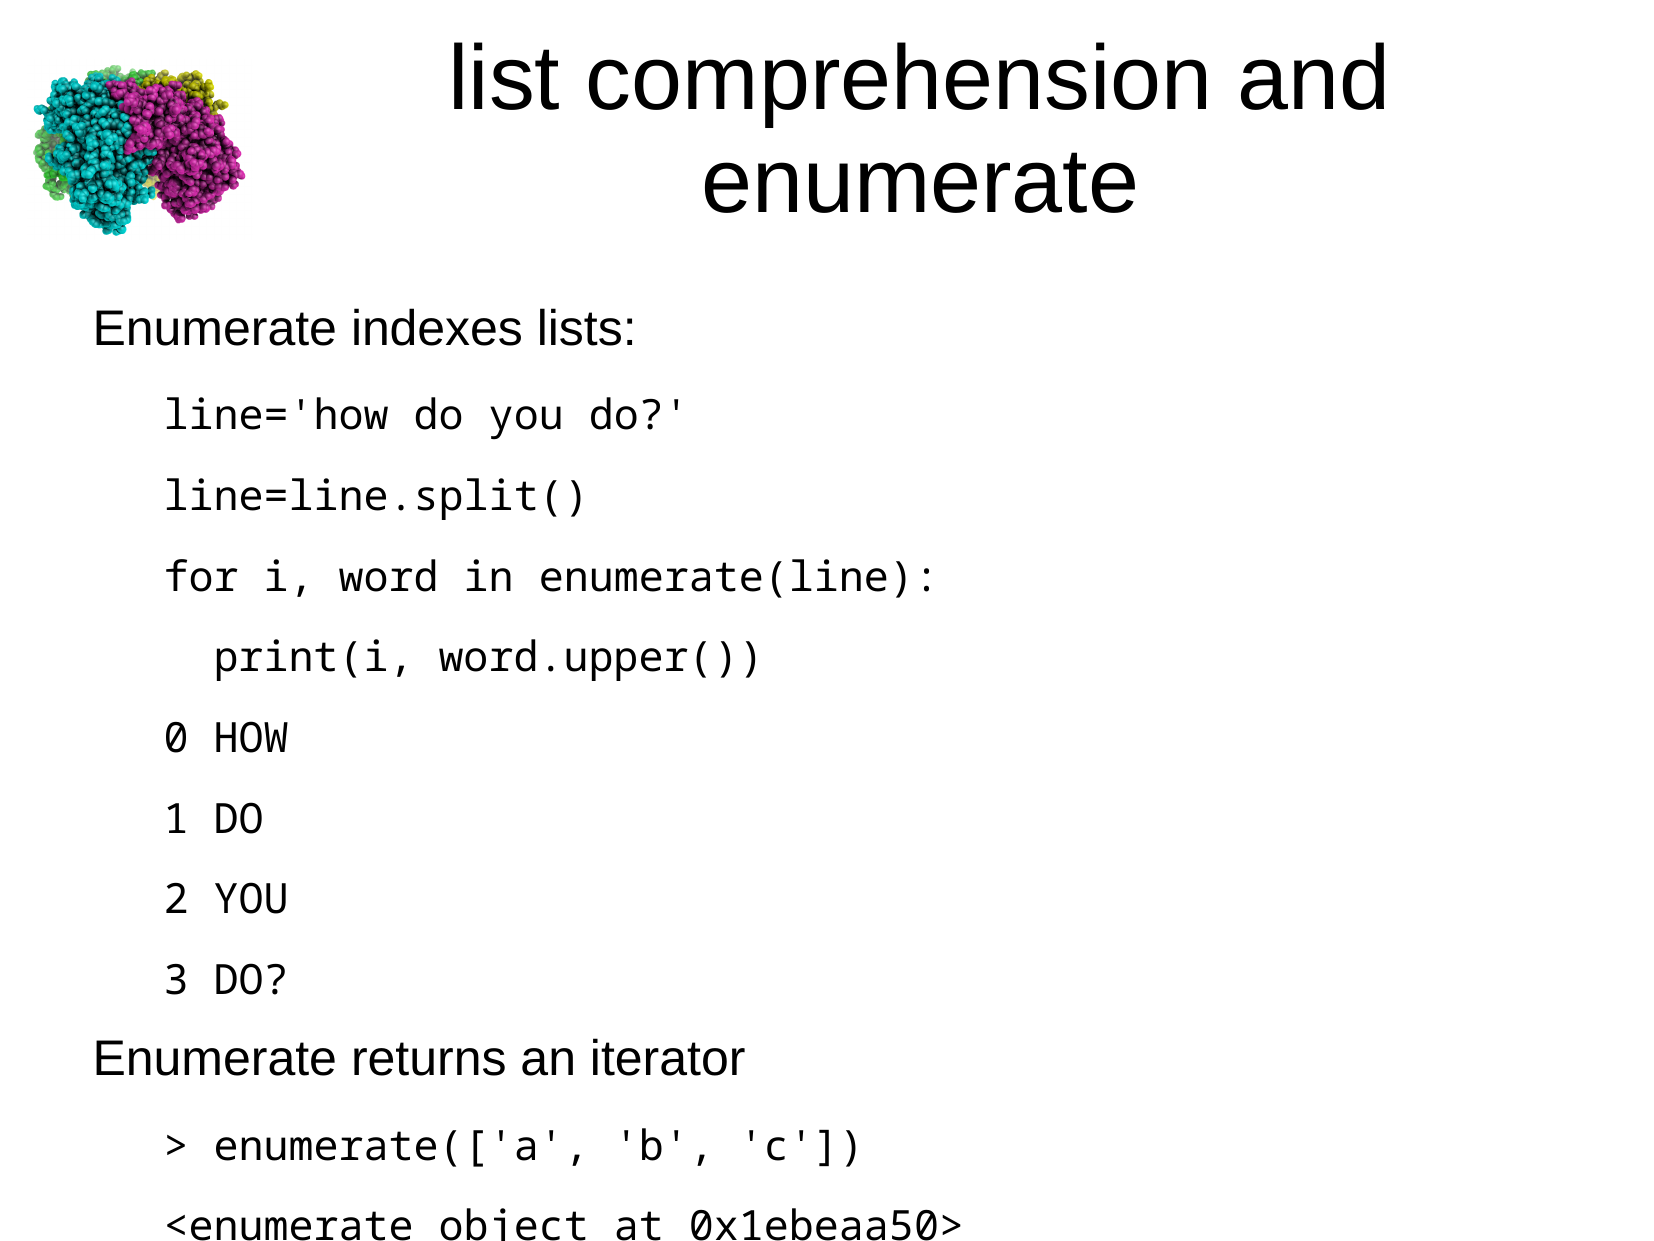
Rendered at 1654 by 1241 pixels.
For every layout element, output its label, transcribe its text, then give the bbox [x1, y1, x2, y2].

title list comprehension and enumerate [270, 25, 1571, 233]
picture [27, 59, 253, 240]
list Enumerate indexes lists: line='how do you do?' line=line.split() for i, word in enumerate(line): print(i, word.upper()) 0 HOW 1 DO 2 YOU 3 DO? Enumerate returns an iterator > enumerate(['a', 'b', 'c']) <enumerate object at 0x1ebeaa50> [75, 300, 1613, 1241]
